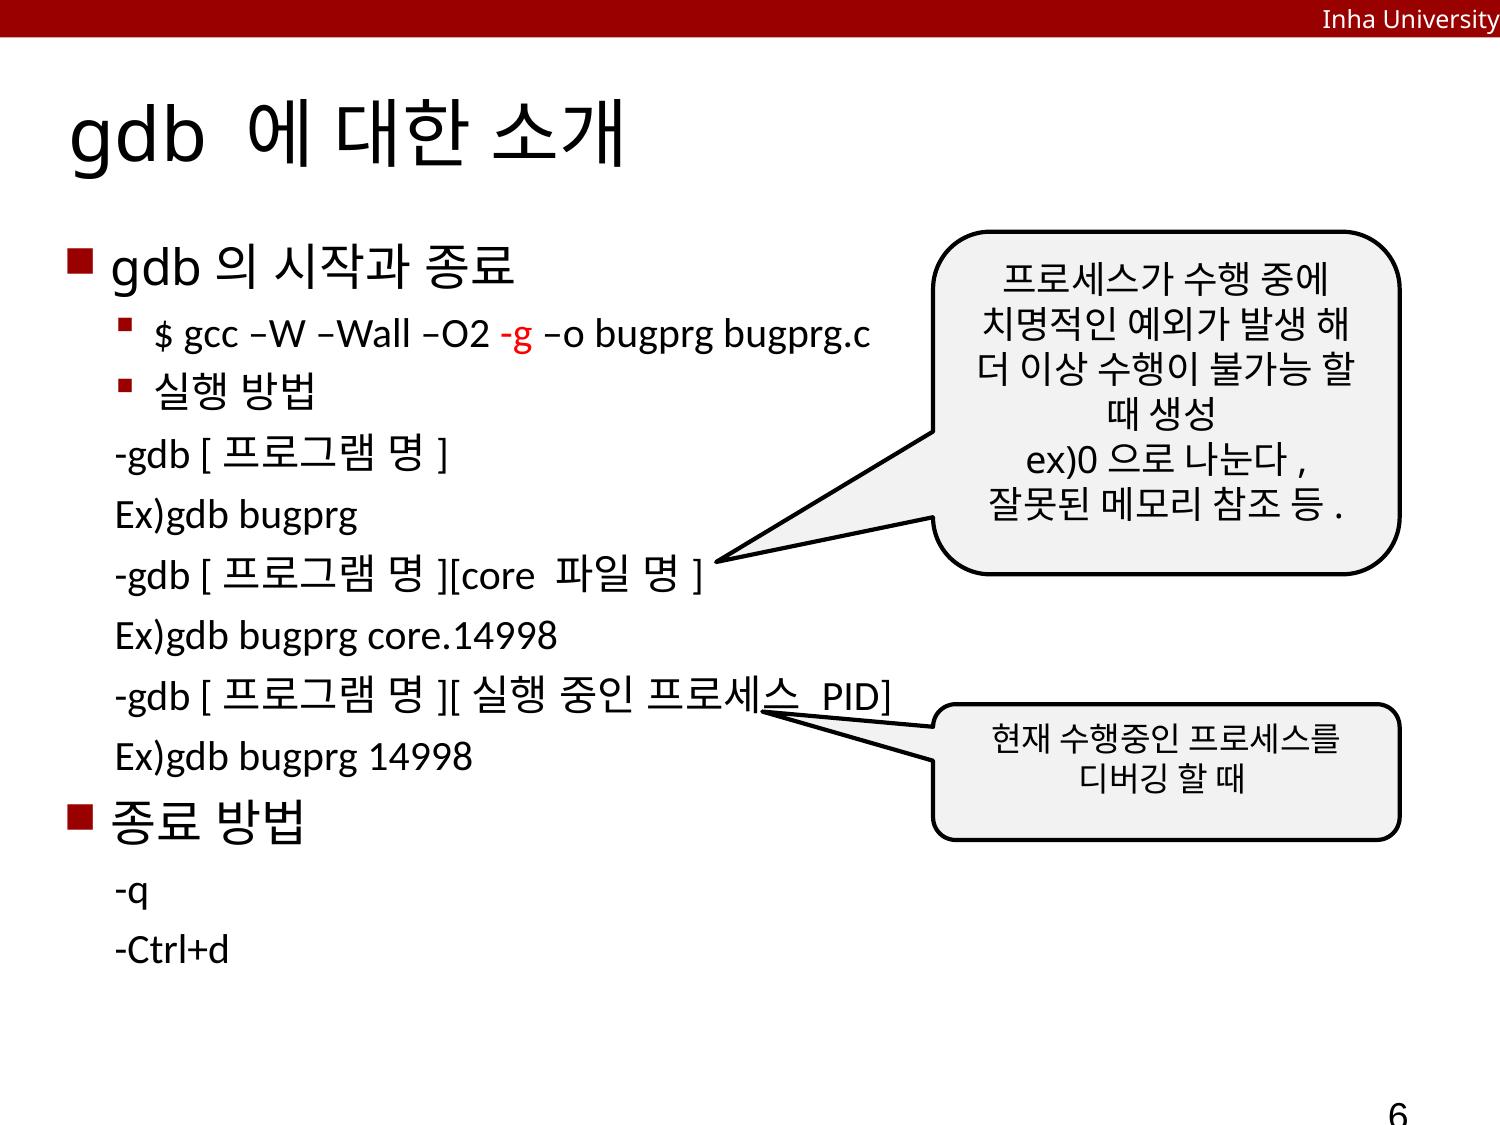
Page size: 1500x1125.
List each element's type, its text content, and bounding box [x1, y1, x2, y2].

text_box Inha University [1322, 3, 1500, 33]
text_box [0, 0, 1500, 38]
title gdb 에 대한 소개 [62, 41, 1438, 221]
list gdb의 시작과 종료 $ gcc –W –Wall –O2 -g –o bugprg bugprg.c 실행 방법 -gdb [프로그램 명] Ex)gdb bugprg -gdb [프로그램 명][core 파일 명] Ex)gdb bugprg core.14998 -gdb [프로그램 명][실행 중인 프로세스 PID] Ex)gdb bugprg 14998 종료 방법 -q -Ctrl+d [62, 229, 1438, 1050]
text_box 현재 수행중인 프로세스를 디버깅 할 때 [762, 704, 1400, 841]
text_box 프로세스가 수행 중에 치명적인 예외가 발생 해 더 이상 수행이 불가능 할 때 생성 ex)0으로 나눈다, 잘못된 메모리 참조 등. [716, 231, 1400, 575]
